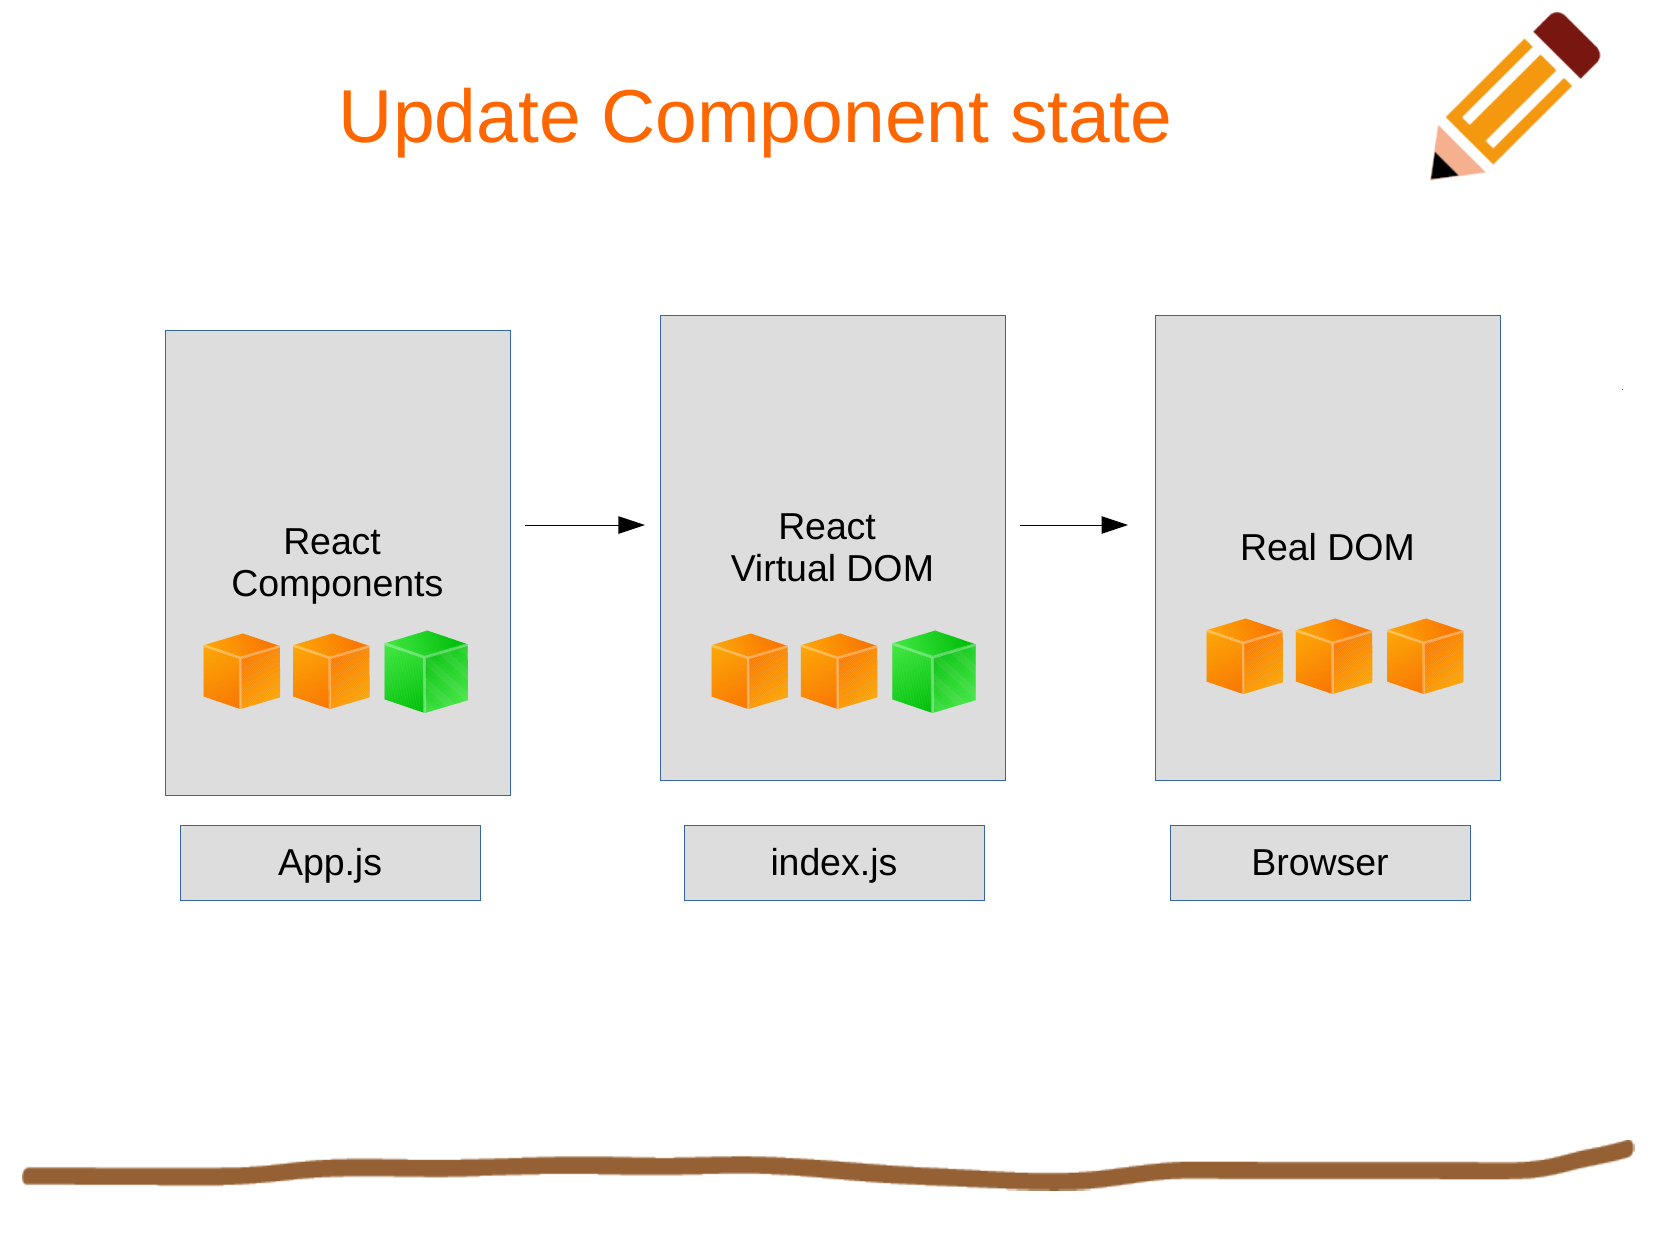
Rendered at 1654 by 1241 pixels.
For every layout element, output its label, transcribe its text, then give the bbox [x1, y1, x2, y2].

picture [22, 1140, 1635, 1191]
picture [197, 626, 476, 717]
text_box Real DOM [1155, 315, 1501, 781]
title Update Component state [82, 55, 1430, 178]
text_box React Components [165, 330, 511, 796]
picture [885, 626, 983, 717]
picture [1200, 615, 1379, 698]
text_box React Virtual DOM [660, 315, 1006, 781]
text_box App.js [180, 825, 481, 901]
text_box index.js [684, 825, 985, 901]
text_box Browser [1170, 825, 1471, 901]
picture [1430, 12, 1601, 181]
picture [705, 630, 884, 713]
picture [1380, 615, 1471, 698]
text_box [30, 233, 1623, 546]
